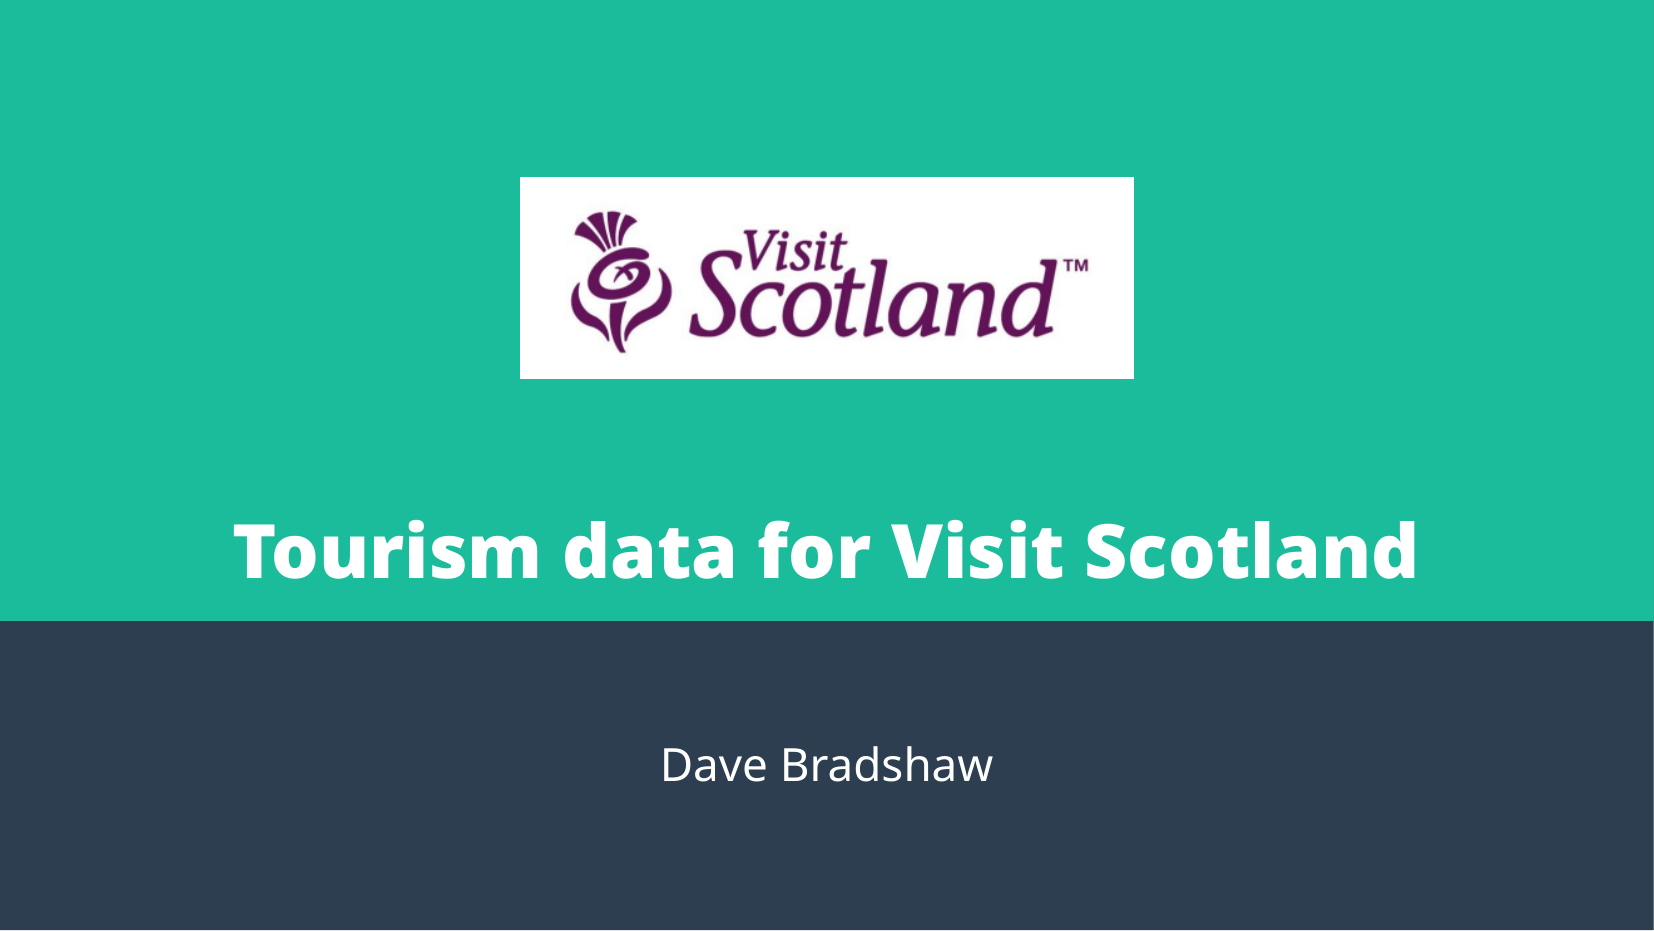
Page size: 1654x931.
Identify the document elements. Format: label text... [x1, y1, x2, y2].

picture [520, 177, 1134, 379]
subtitle Dave Bradshaw [59, 642, 1595, 886]
title Tourism data for Visit Scotland [59, 453, 1595, 595]
